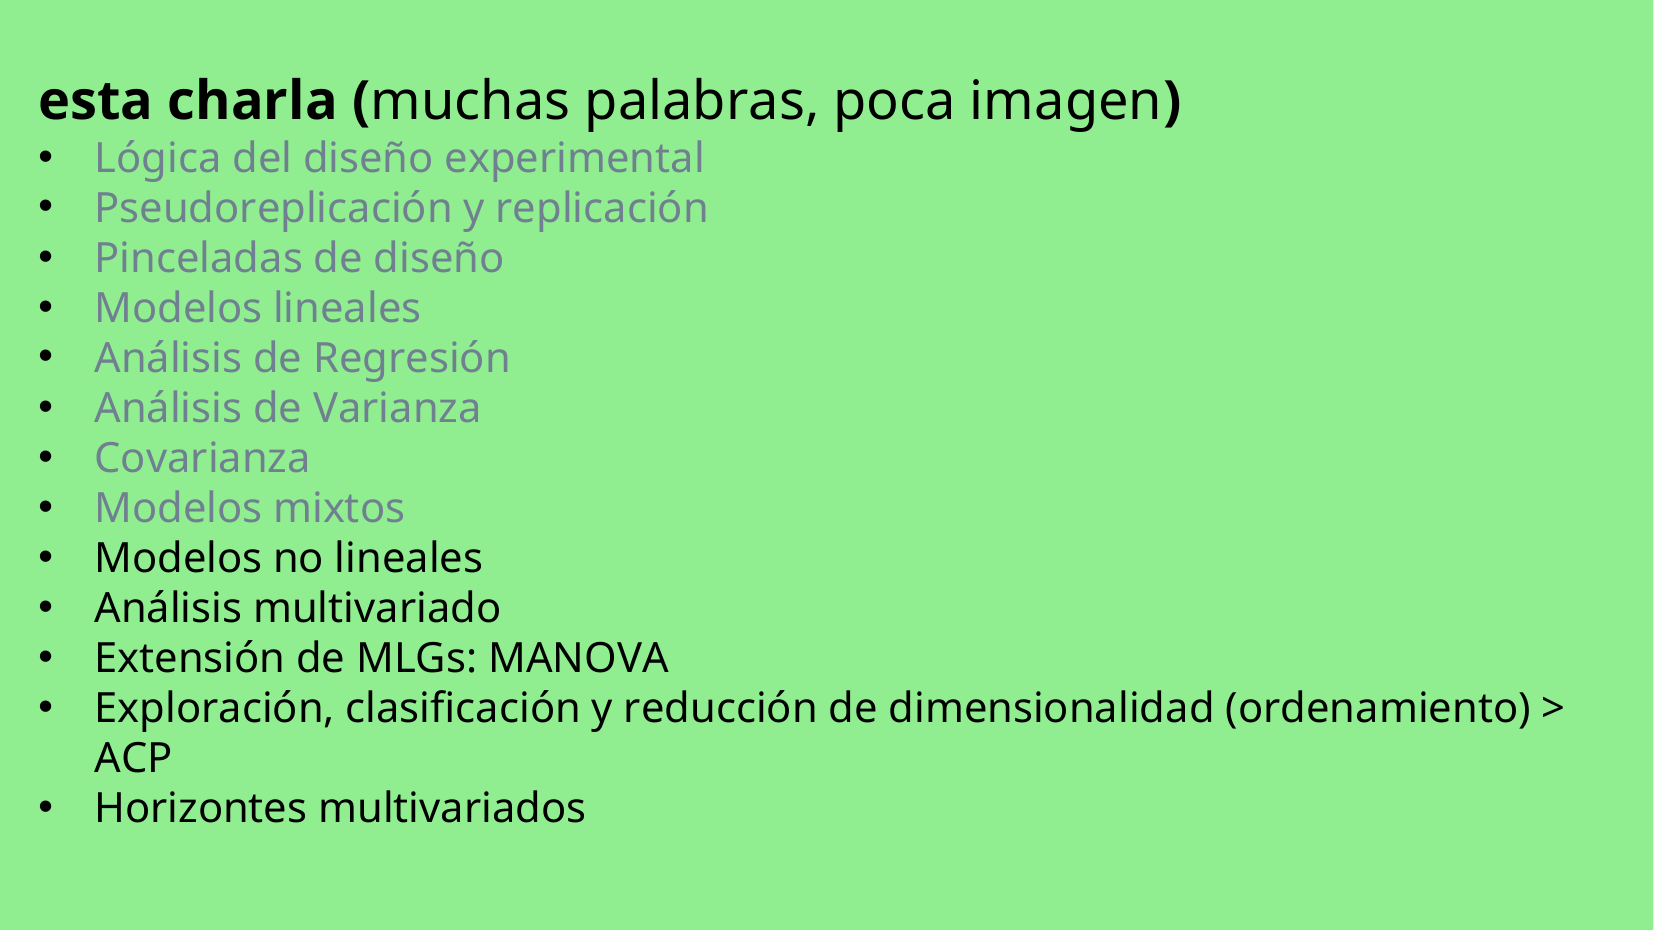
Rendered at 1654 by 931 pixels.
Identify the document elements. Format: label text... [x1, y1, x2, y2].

text_box esta charla (muchas palabras, poca imagen) Lógica del diseño experimental Pseudoreplicación y replicación Pinceladas de diseño Modelos lineales Análisis de Regresión Análisis de Varianza Covarianza Modelos mixtos Modelos no lineales Análisis multivariado Extensión de MLGs: MANOVA Exploración, clasificación y reducción de dimensionalidad (ordenamiento) > ACP Horizontes multivariados [23, 58, 1654, 889]
